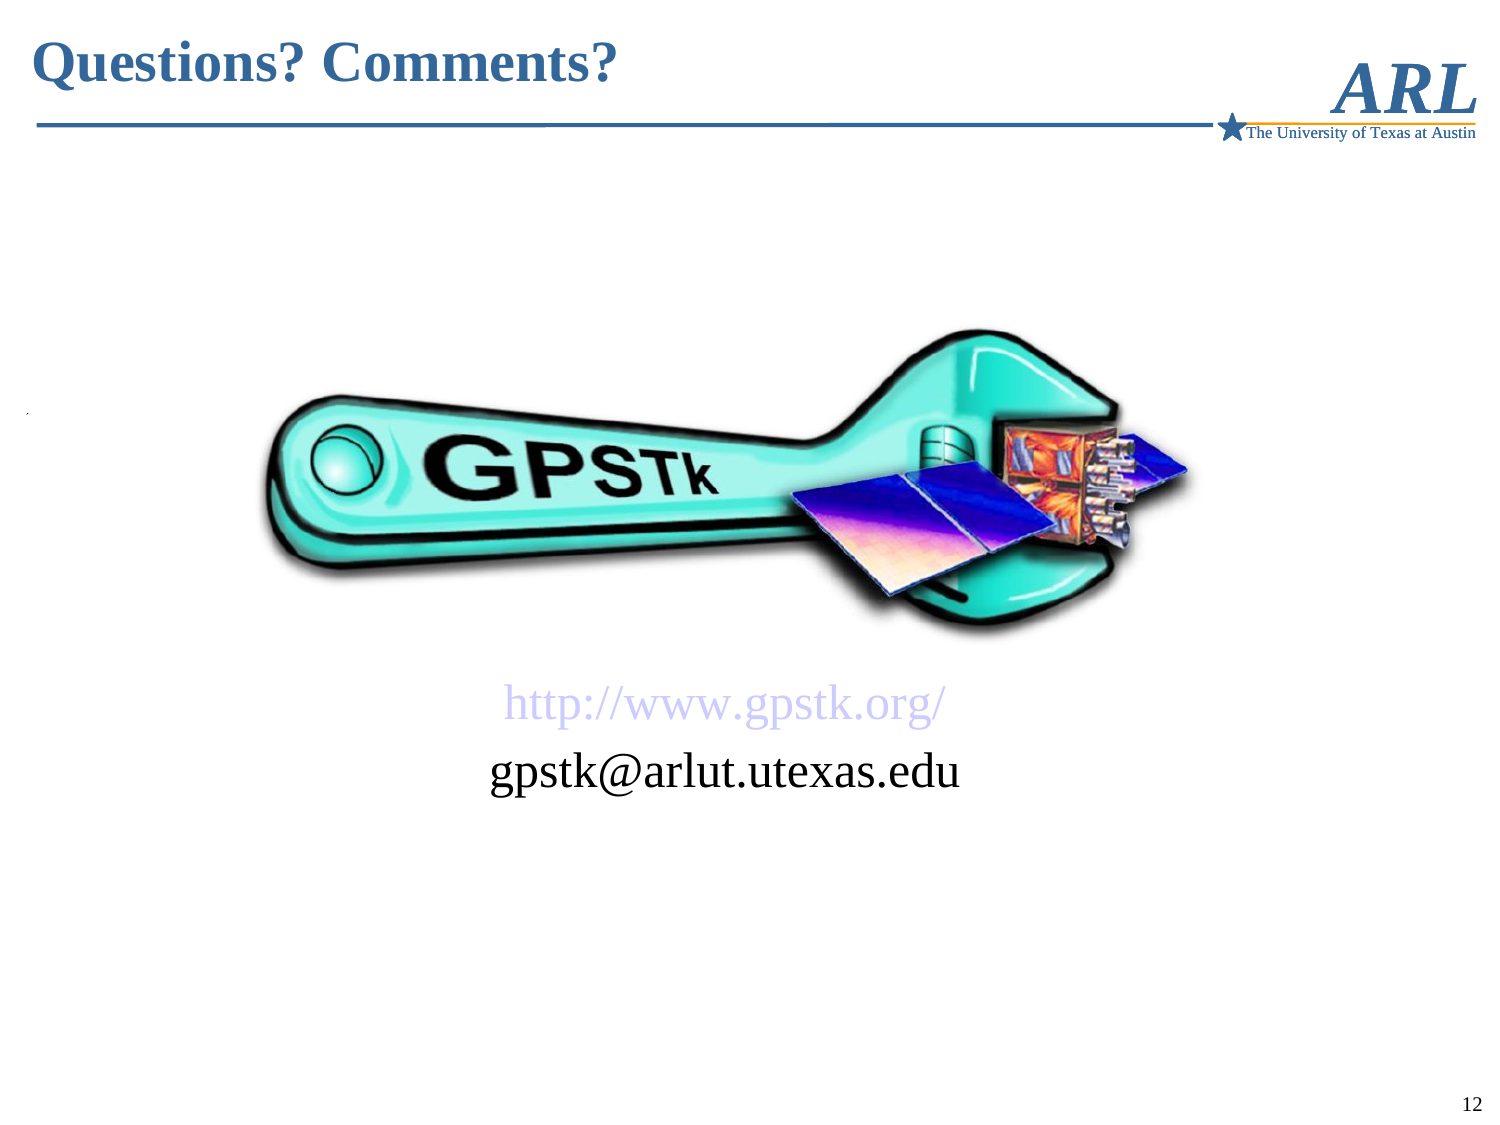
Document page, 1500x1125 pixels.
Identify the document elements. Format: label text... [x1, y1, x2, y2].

title Questions? Comments? [31, 7, 1299, 125]
picture [247, 309, 1211, 667]
text_box http://www.gpstk.org/ gpstk@arlut.utexas.edu [125, 675, 1326, 909]
